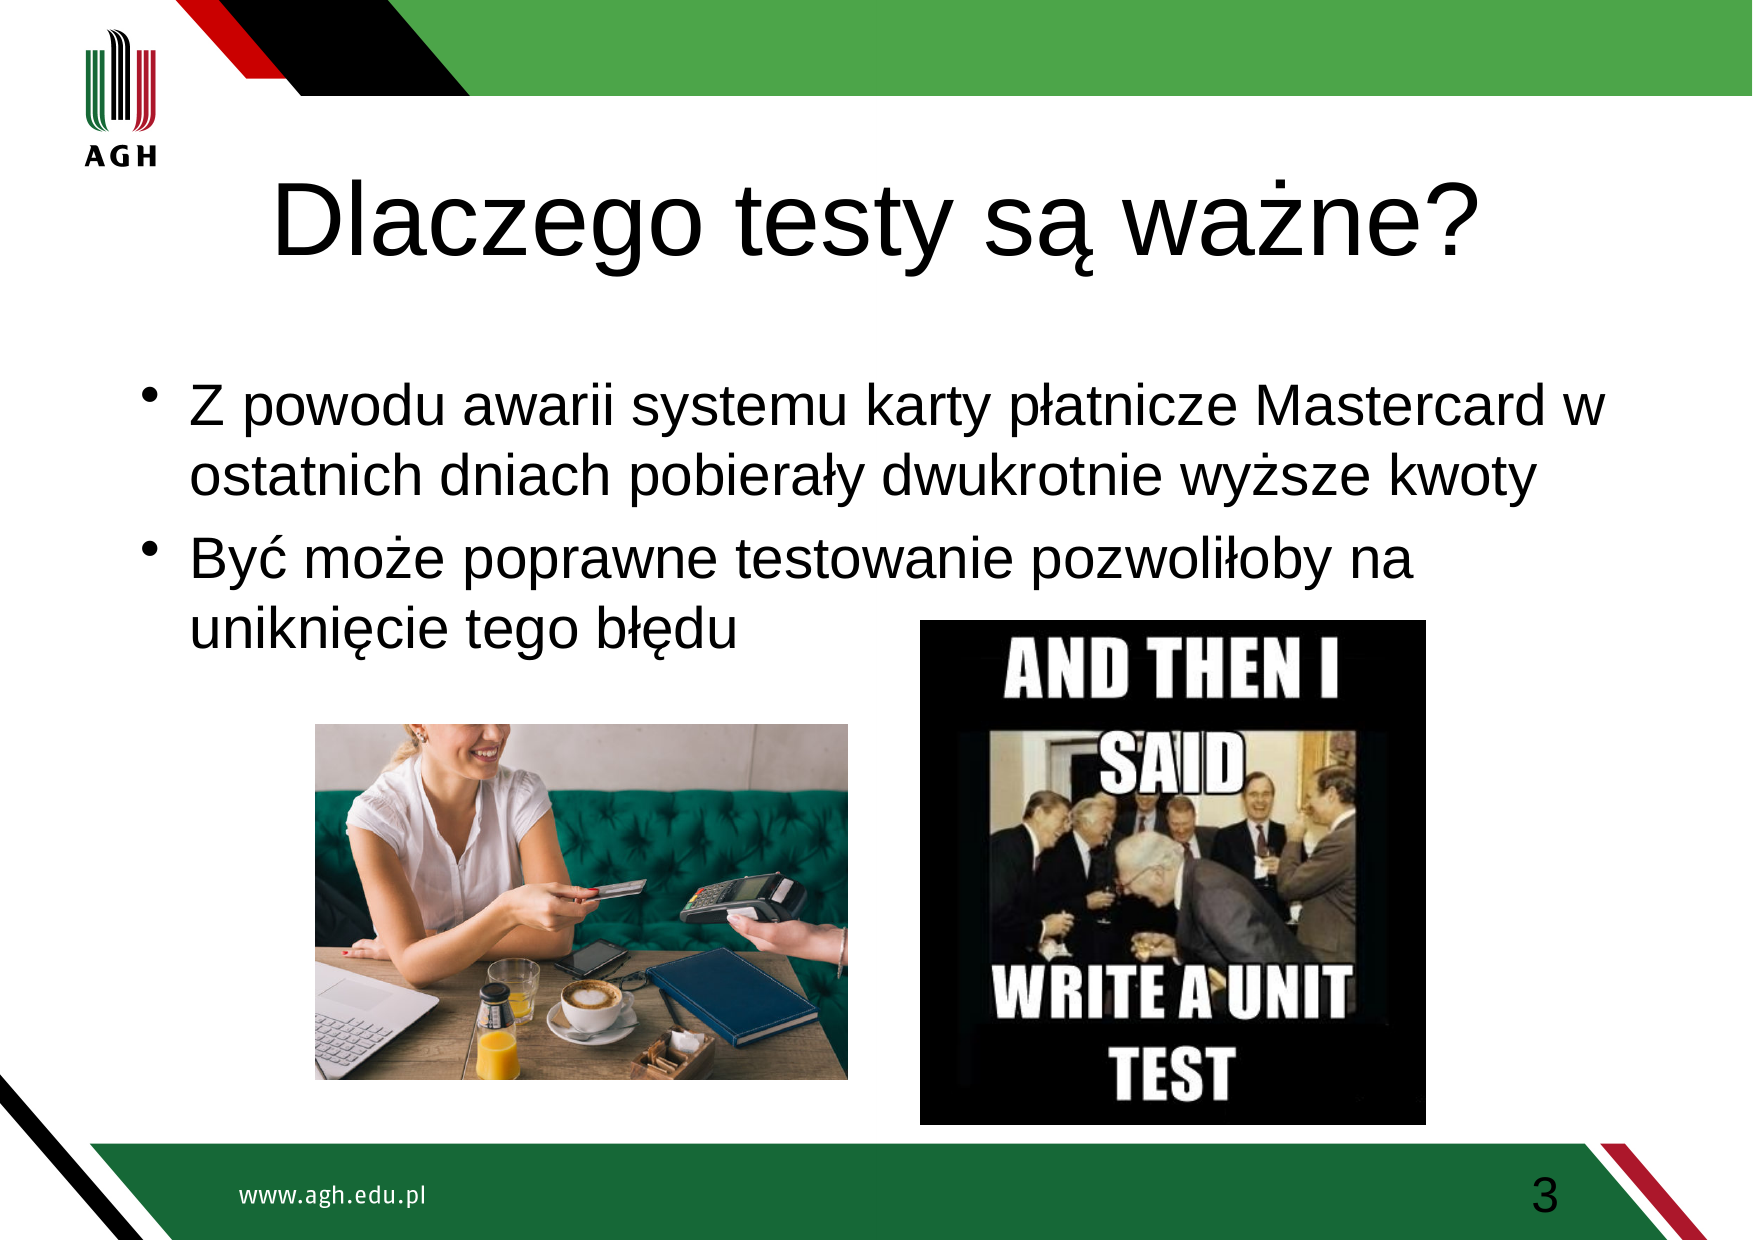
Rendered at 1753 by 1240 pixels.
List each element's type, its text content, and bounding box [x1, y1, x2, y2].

title Dlaczego testy są ważne? [131, 110, 1622, 317]
picture [0, 0, 1753, 1240]
list Z powodu awarii systemu karty płatnicze Mastercard w ostatnich dniach pobierały dwukrotnie wyższe kwoty Być może poprawne testowanie pozwoliłoby na uniknięcie tego błędu [131, 358, 1622, 714]
